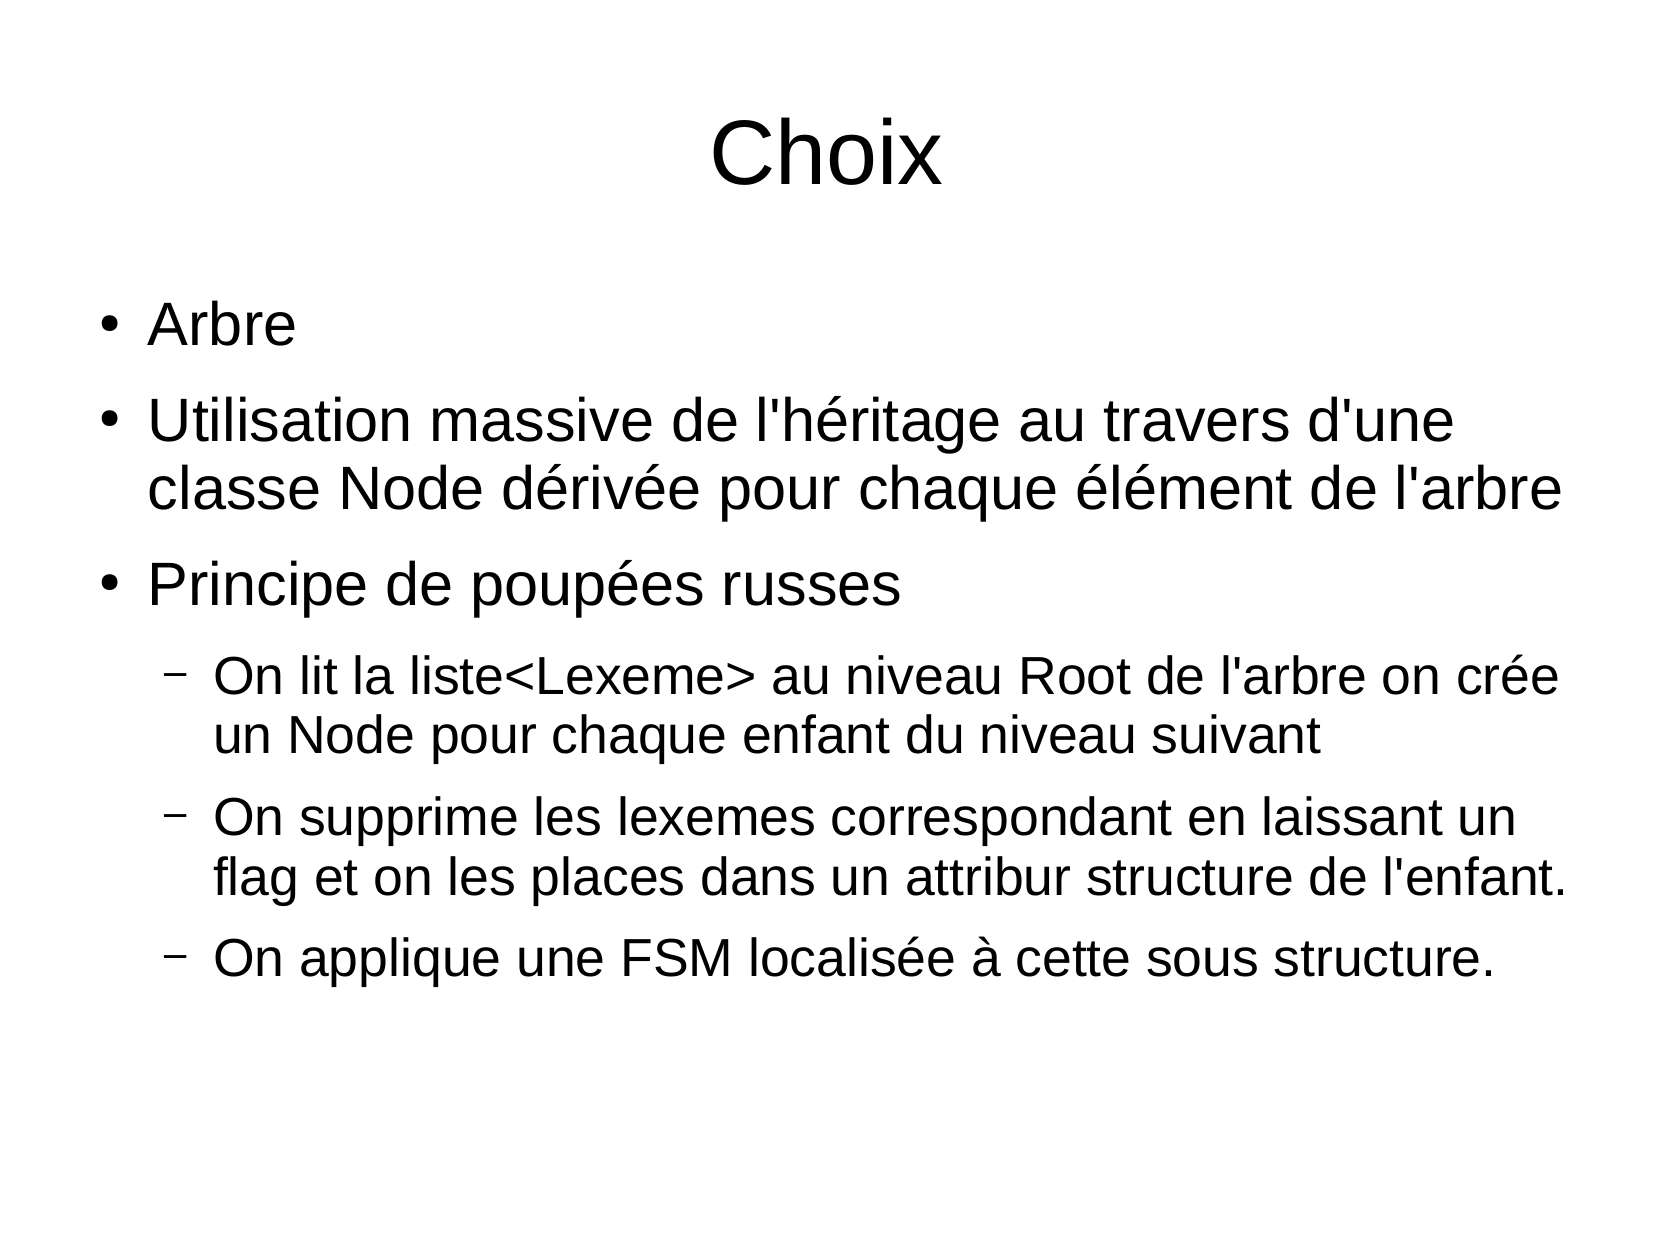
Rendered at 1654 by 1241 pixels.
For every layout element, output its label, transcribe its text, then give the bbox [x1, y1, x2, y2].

title Choix [82, 49, 1571, 257]
list Arbre Utilisation massive de l'héritage au travers d'une classe Node dérivée pour chaque élément de l'arbre Principe de poupées russes On lit la liste<Lexeme> au niveau Root de l'arbre on crée un Node pour chaque enfant du niveau suivant On supprime les lexemes correspondant en laissant un flag et on les places dans un attribur structure de l'enfant. On applique une FSM localisée à cette sous structure. [82, 290, 1571, 1010]
